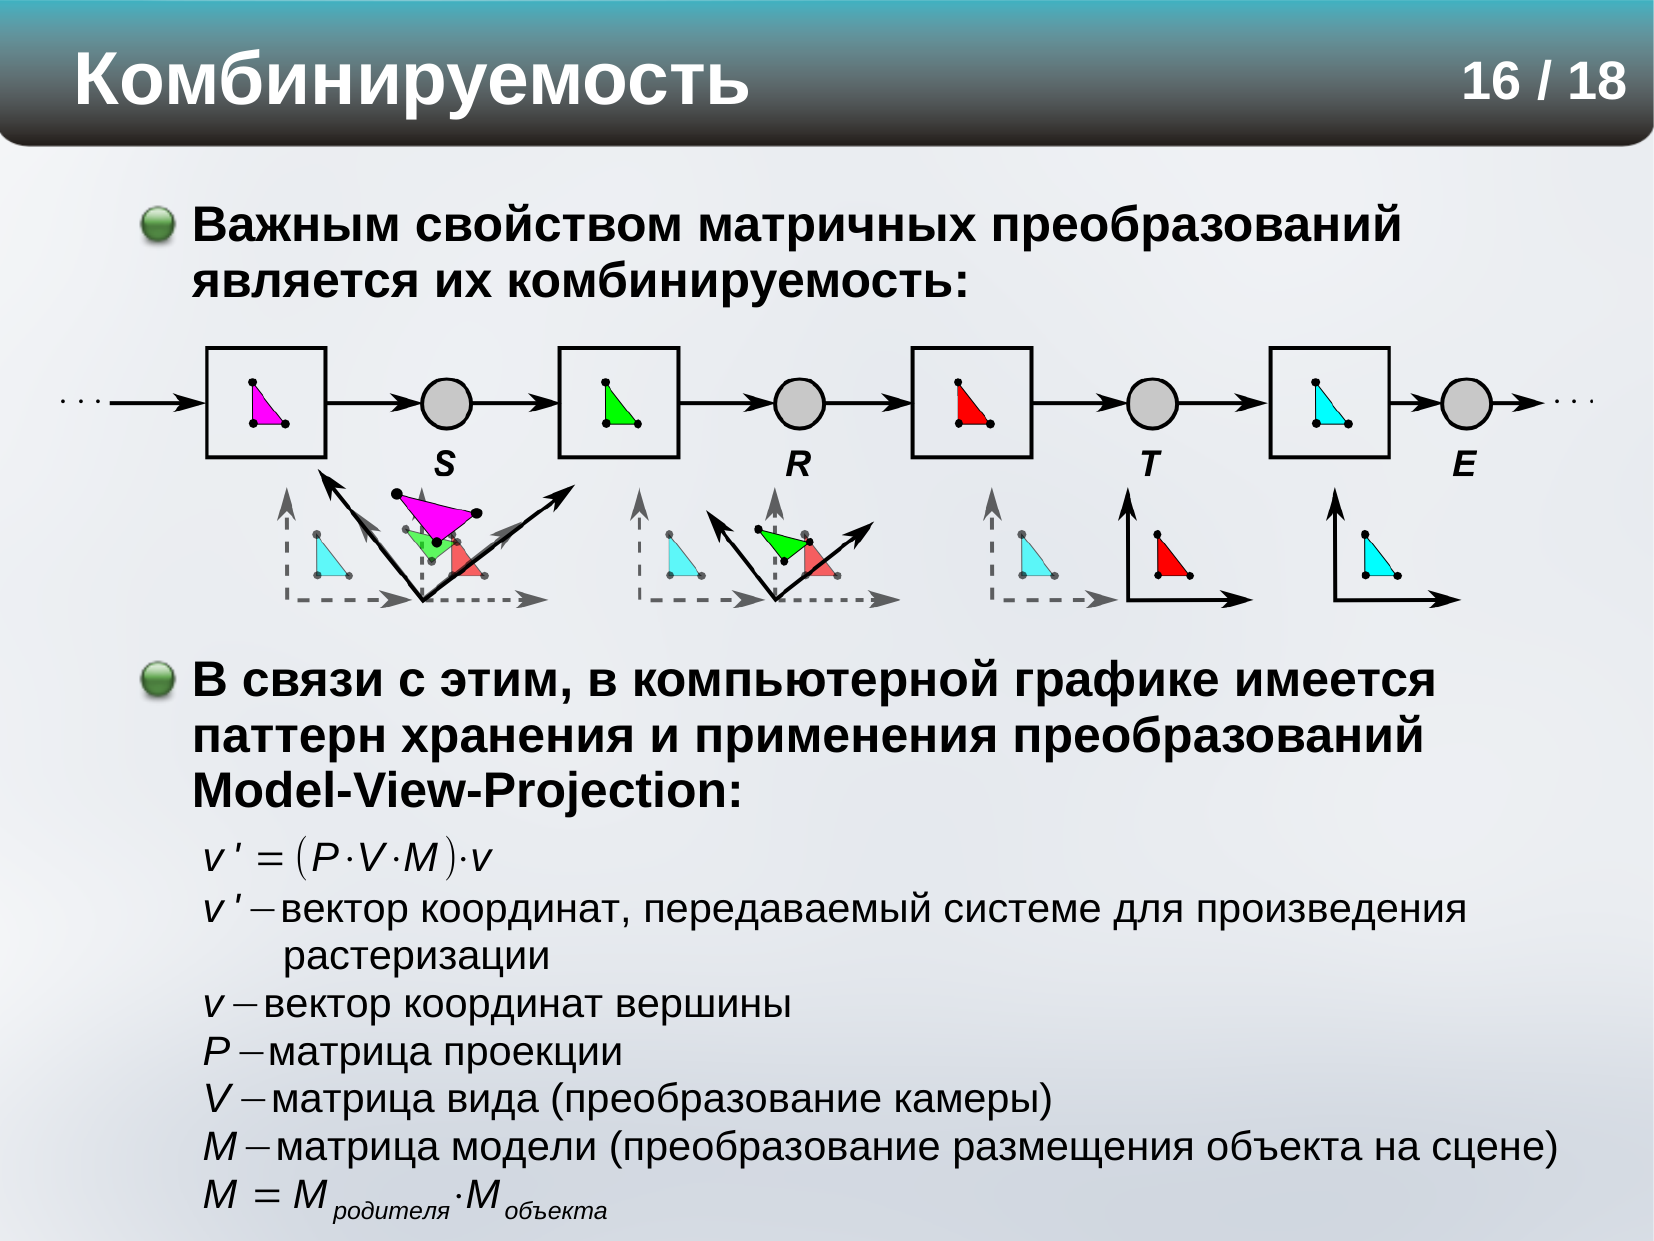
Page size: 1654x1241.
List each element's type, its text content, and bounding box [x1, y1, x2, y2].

chart [196, 832, 1569, 1224]
text_box В связи с этим, в компьютерной графике имеется паттерн хранения и применения преобразований Model-View-Projection: [118, 643, 1595, 826]
picture [0, 0, 1654, 1241]
text_box <number> / 18 [1446, 42, 1654, 179]
text_box Важным свойством матричных преобразований является их комбинируемость: [118, 189, 1595, 316]
text_box Комбинируемость [59, 29, 1418, 129]
